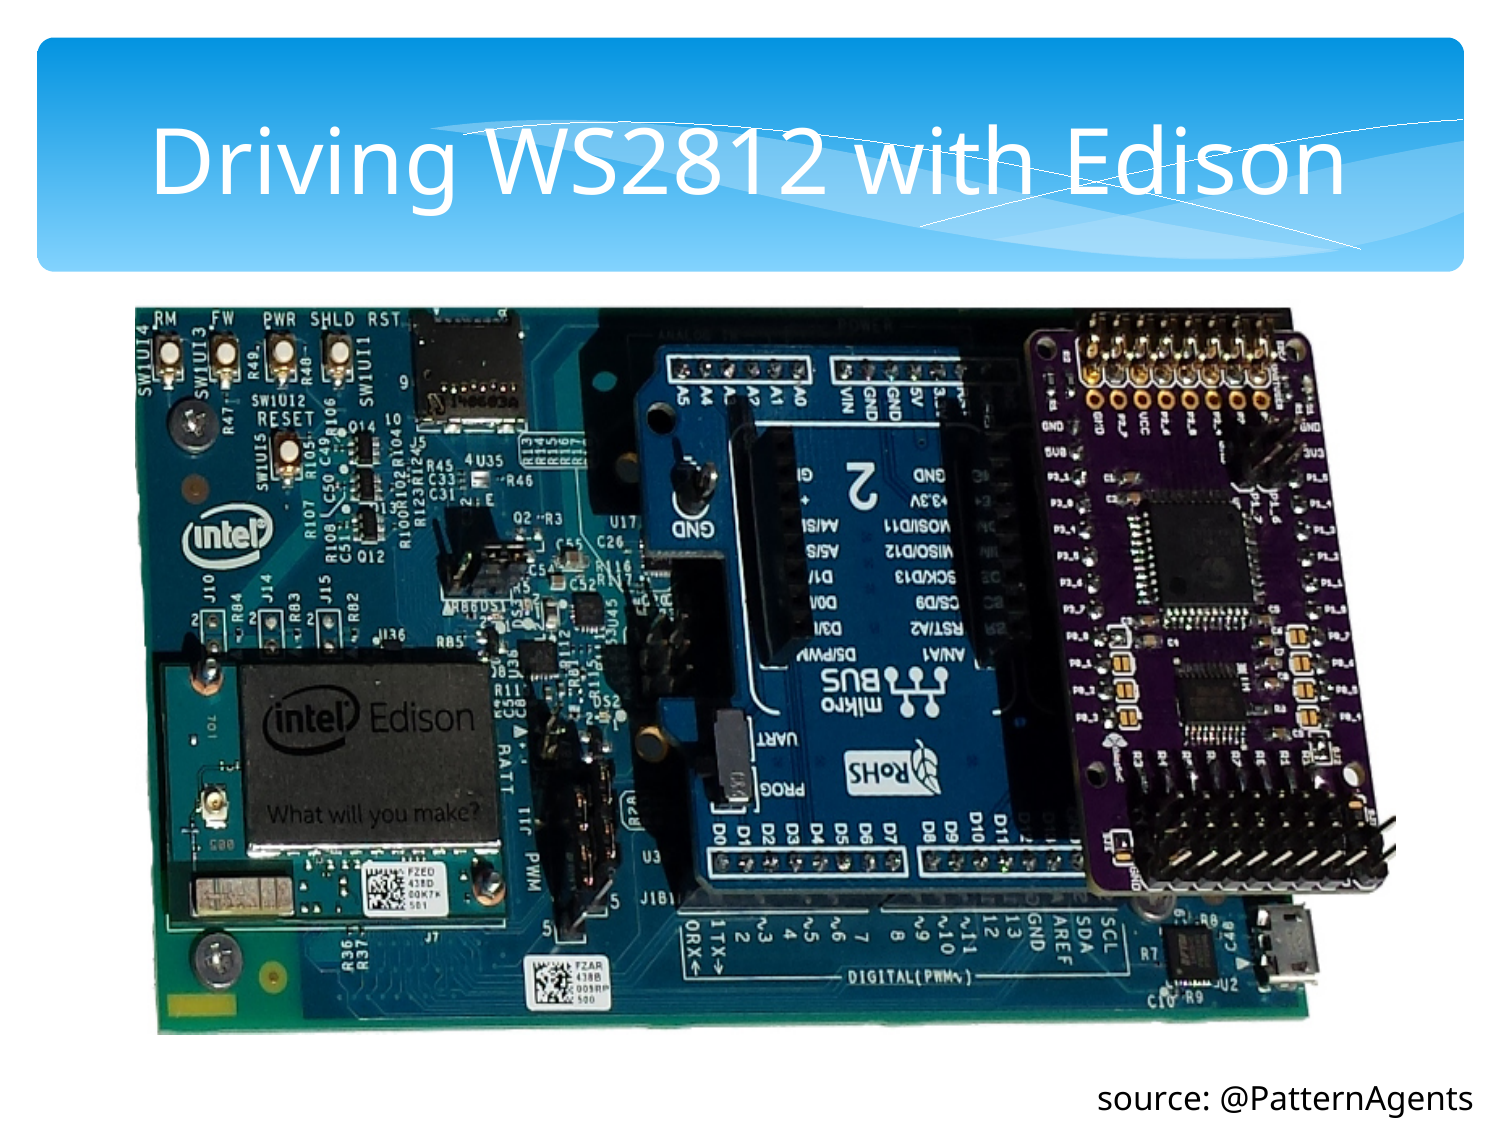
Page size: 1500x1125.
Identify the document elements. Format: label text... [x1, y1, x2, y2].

title Driving WS2812 with Edison [75, 55, 1426, 261]
text_box source: @PatternAgents [1066, 1069, 1500, 1125]
picture [135, 299, 1396, 1036]
